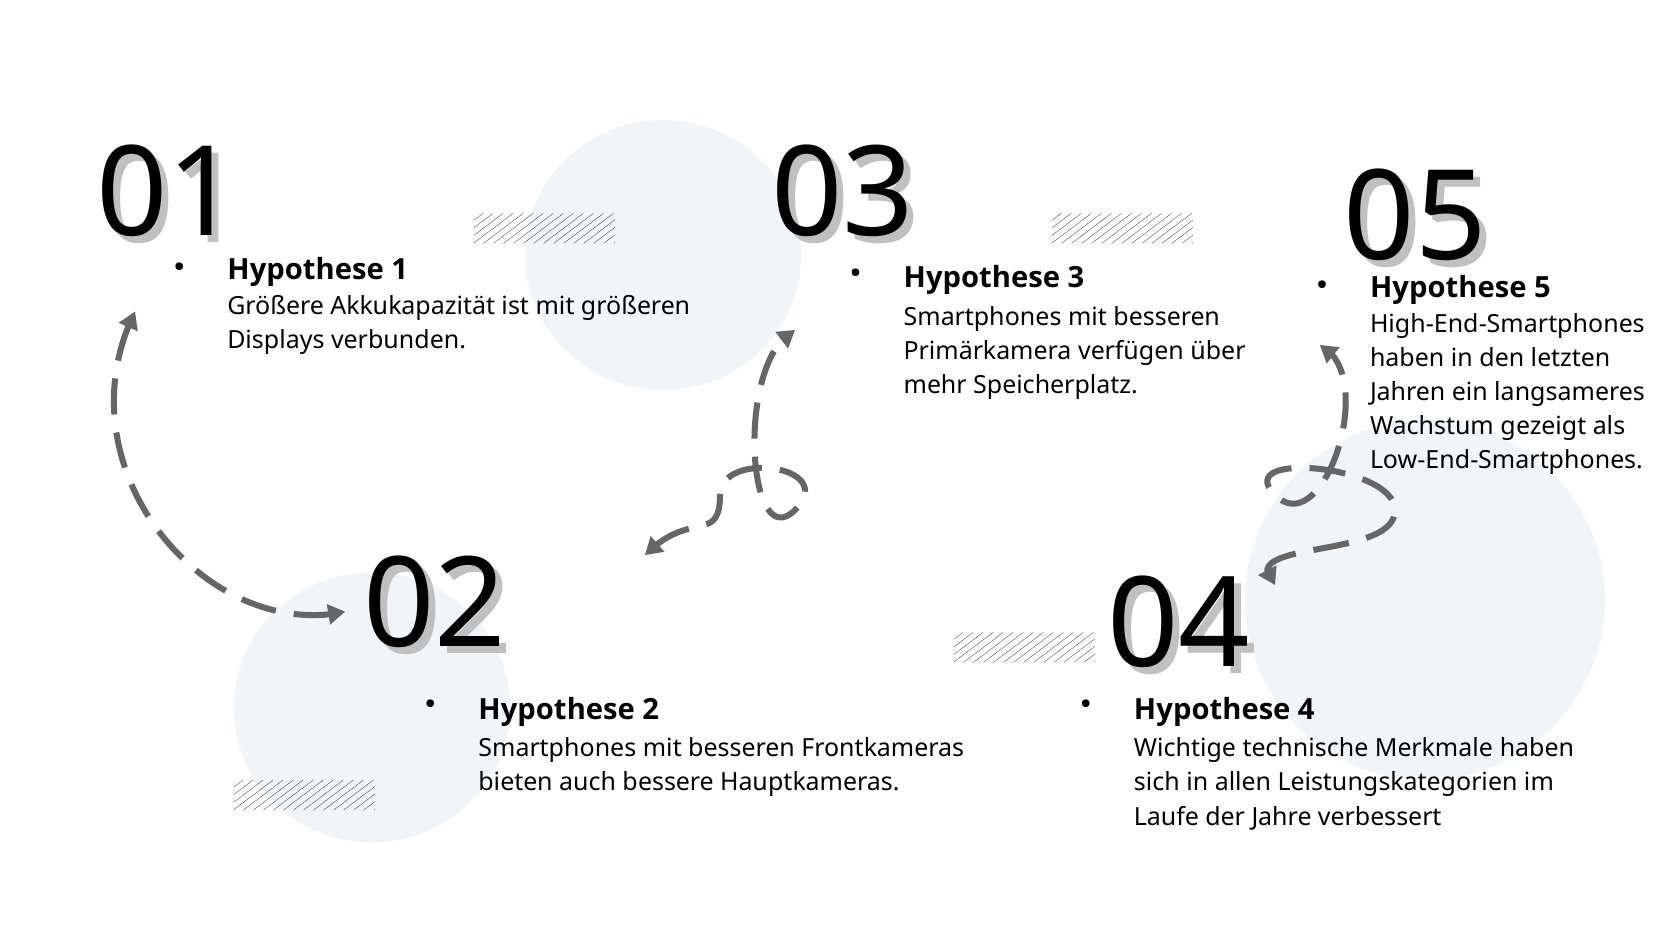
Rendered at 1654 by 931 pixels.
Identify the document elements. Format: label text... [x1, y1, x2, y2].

text_box 05 [1328, 118, 1509, 265]
text_box 03 [756, 94, 937, 280]
text_box 04 [1092, 525, 1273, 679]
list Hypothese 1 Größere Akkukapazität ist mit größeren Displays verbunden. [156, 248, 718, 467]
text_box 02 [348, 505, 529, 691]
list Hypothese 5 High-End-Smartphones haben in den letzten Jahren ein langsameres Wachstum gezeigt als Low-End-Smartphones. [1299, 265, 1654, 485]
list Hypothese 3 Smartphones mit besseren Primärkamera verfügen über mehr Speicherplatz. [832, 248, 1328, 467]
text_box 01 [81, 94, 262, 280]
list Hypothese 4 Wichtige technische Merkmale haben sich in allen Leistungskategorien im Laufe der Jahre verbessert [1062, 679, 1625, 898]
list Hypothese 2 Smartphones mit besseren Frontkameras bieten auch bessere Hauptkameras. [407, 679, 969, 898]
